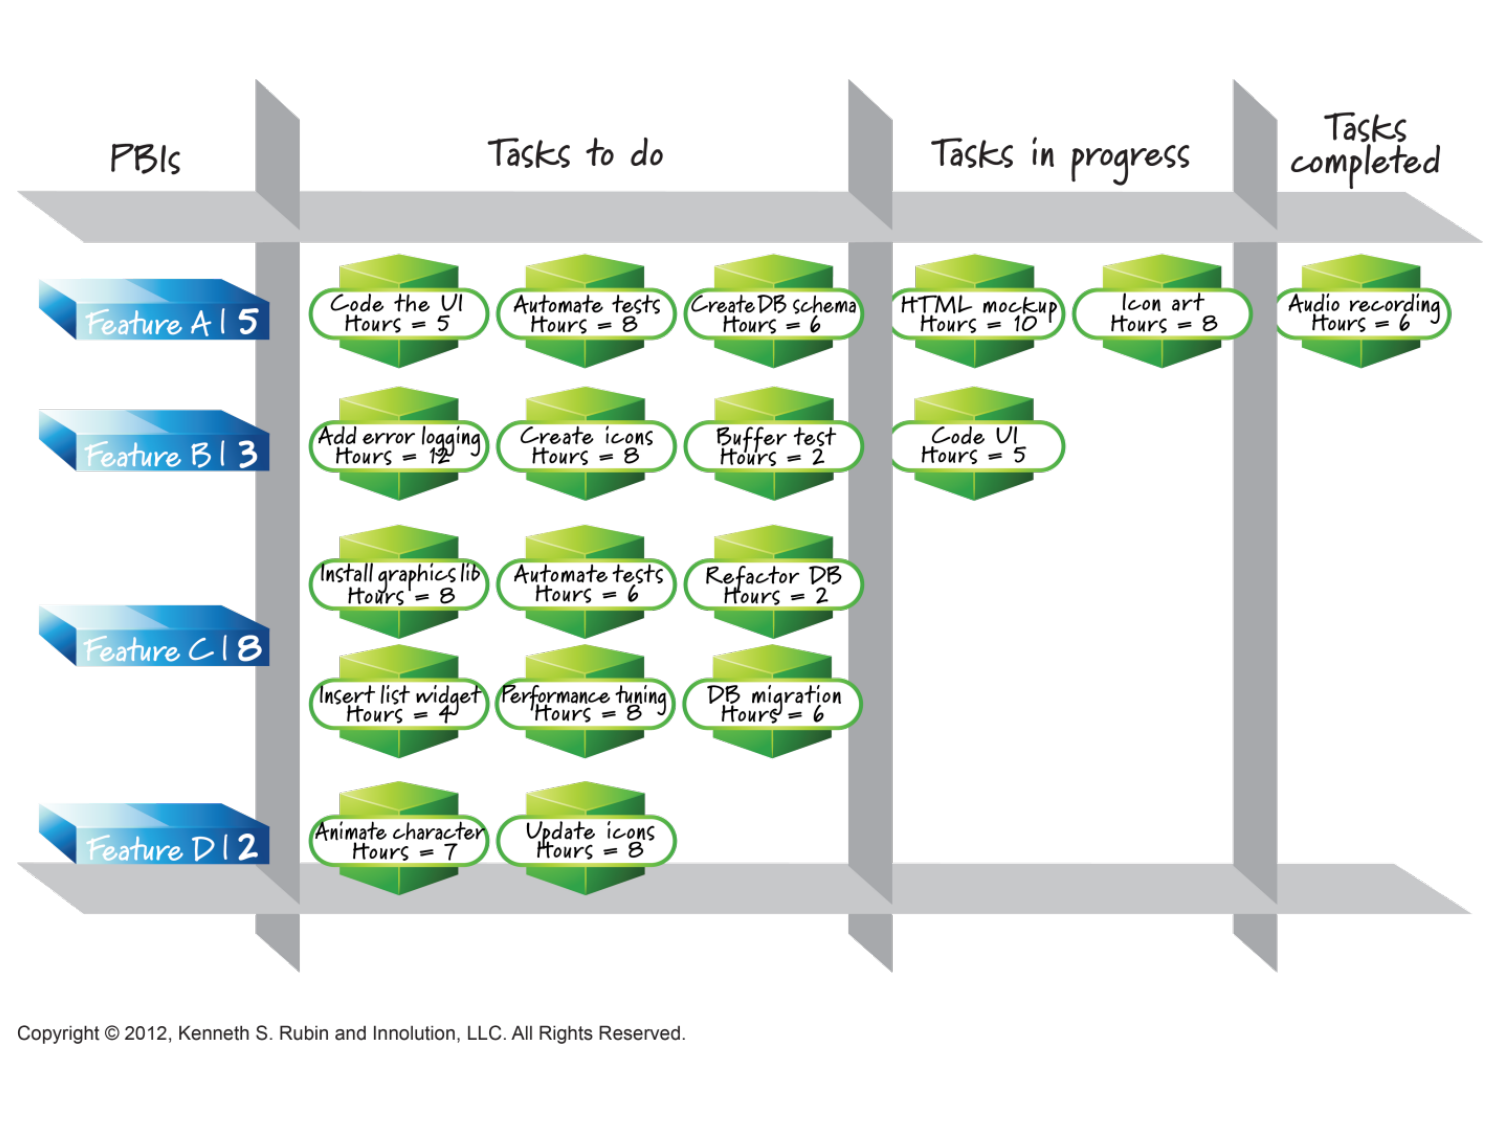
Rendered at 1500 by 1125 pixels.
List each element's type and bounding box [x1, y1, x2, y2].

picture [17, 79, 1483, 1046]
